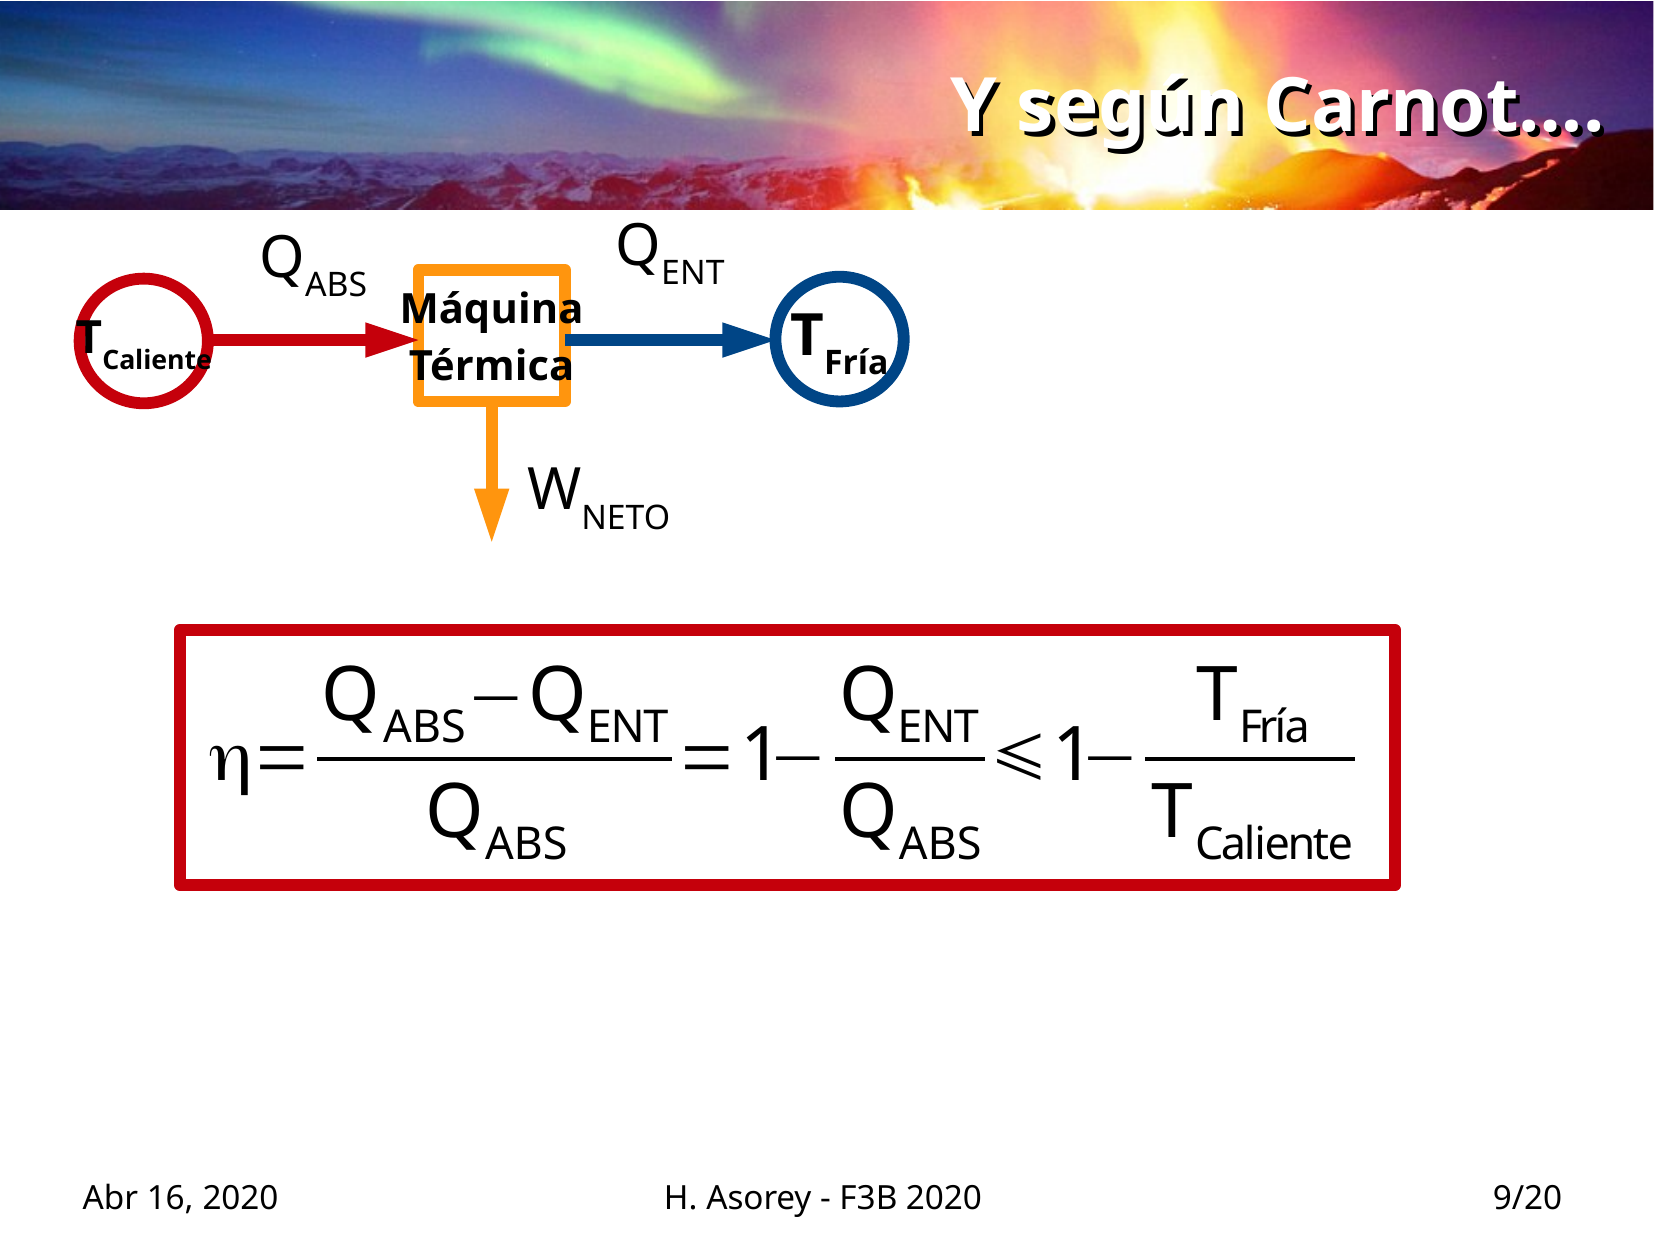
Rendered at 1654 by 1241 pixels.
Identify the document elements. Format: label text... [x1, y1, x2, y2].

title Y según Carnot…. [45, 15, 1606, 191]
text_box TFría [775, 276, 904, 402]
text_box TCaliente [79, 278, 208, 404]
text_box WNETO [508, 440, 689, 572]
text_box Máquina Térmica [418, 269, 565, 402]
picture [0, 1, 1654, 210]
chart [199, 648, 1366, 871]
